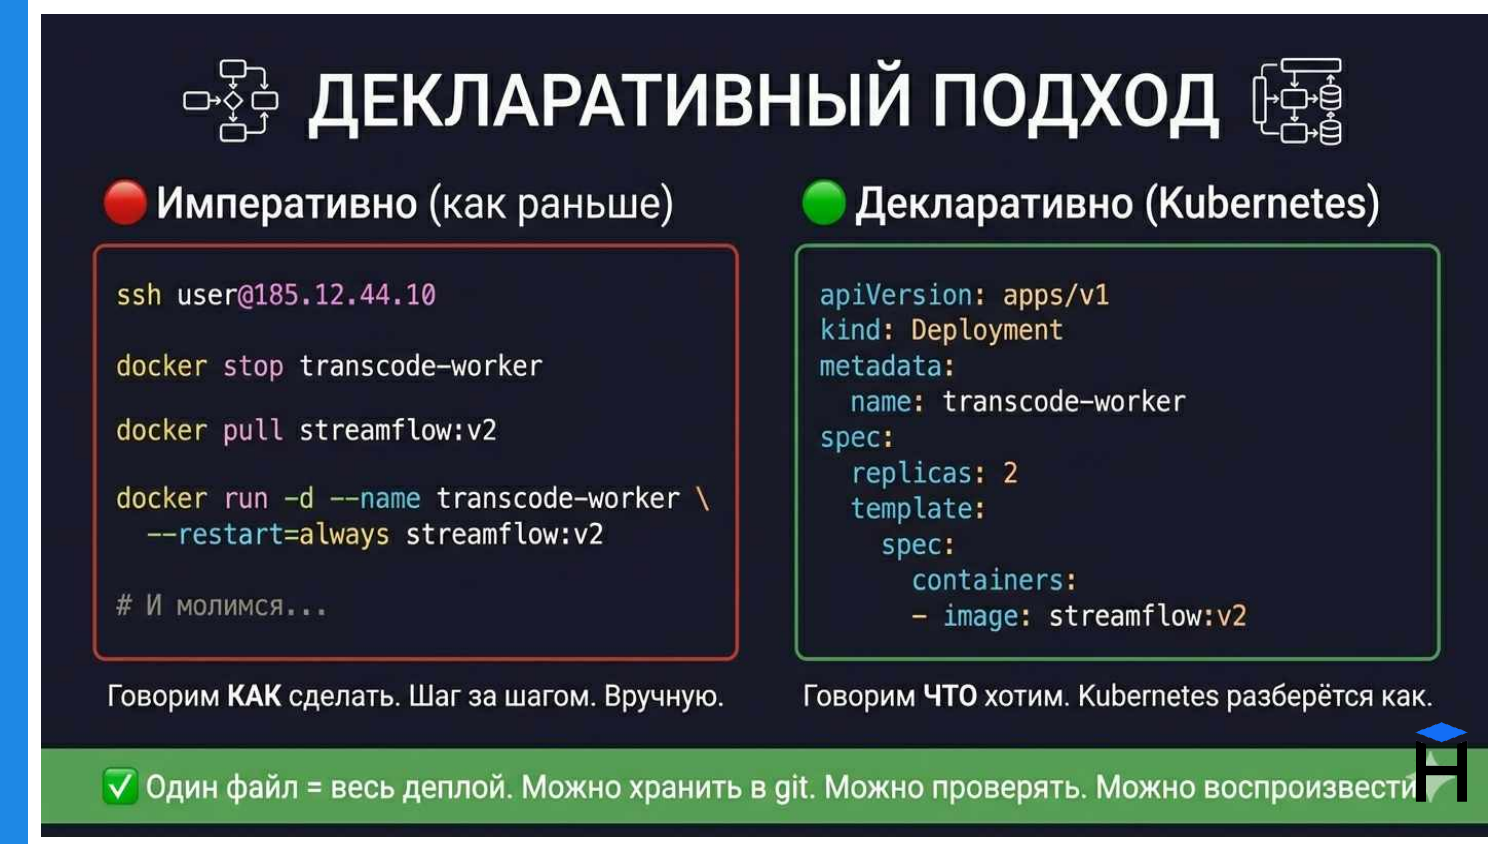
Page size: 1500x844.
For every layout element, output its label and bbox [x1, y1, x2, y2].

text_box [0, 0, 27, 844]
picture [41, 14, 1488, 837]
